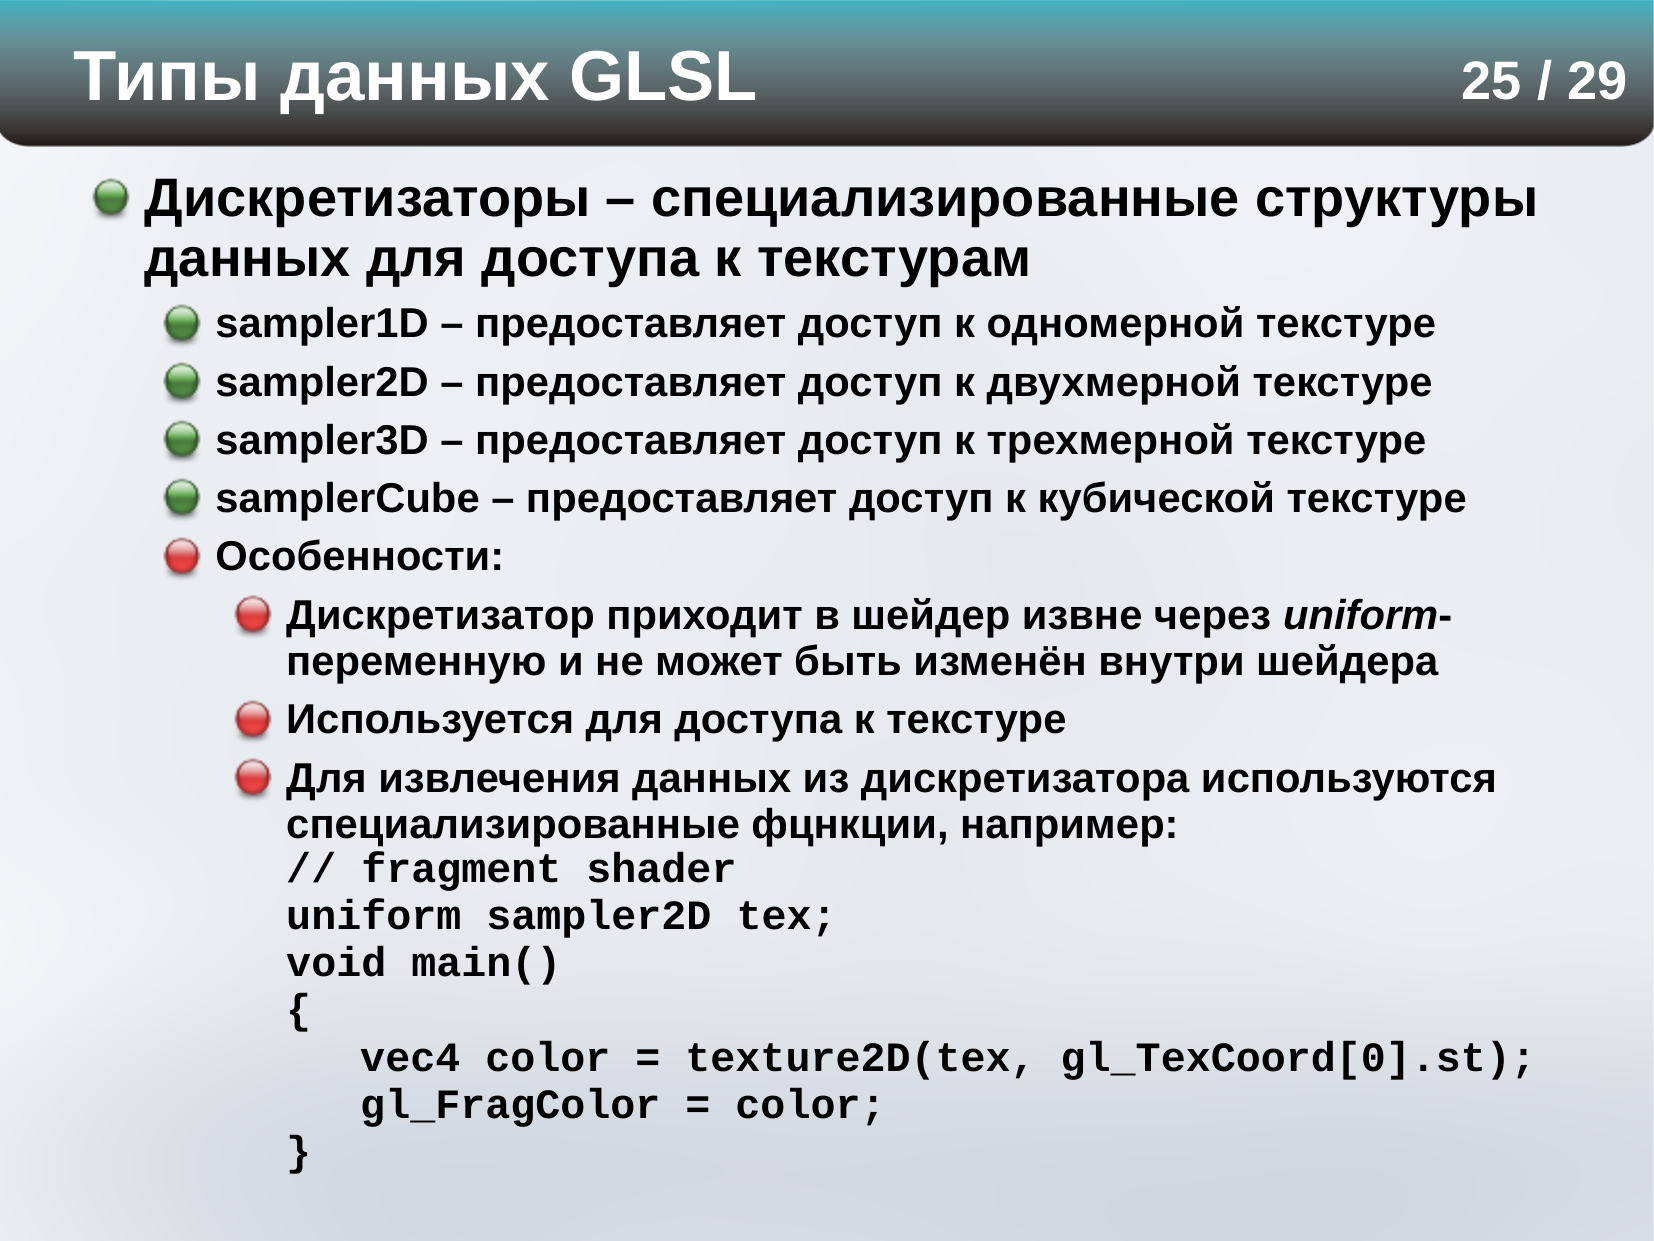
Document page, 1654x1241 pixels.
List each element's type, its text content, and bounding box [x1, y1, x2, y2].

picture [0, 0, 1654, 1241]
text_box Дискретизаторы – специализированные структуры данных для доступа к текстурам sampler1D – предоставляет доступ к одномерной текстуре sampler2D – предоставляет доступ к двухмерной текстуре sampler3D – предоставляет доступ к трехмерной текстуре samplerCube – предоставляет доступ к кубической текстуре Особенности: Дискретизатор приходит в шейдер извне через uniform-переменную и не может быть изменён внутри шейдера Используется для доступа к текстуре Для извлечения данных из дискретизатора используются специализированные фцнкции, например: // fragment shader uniform sampler2D tex; void main() { vec4 color = texture2D(tex, gl_TexCoord[0].st); gl_FragColor = color; } [70, 159, 1625, 1186]
text_box Типы данных GLSL [59, 29, 1418, 124]
text_box <номер> / 29 [1446, 42, 1654, 179]
